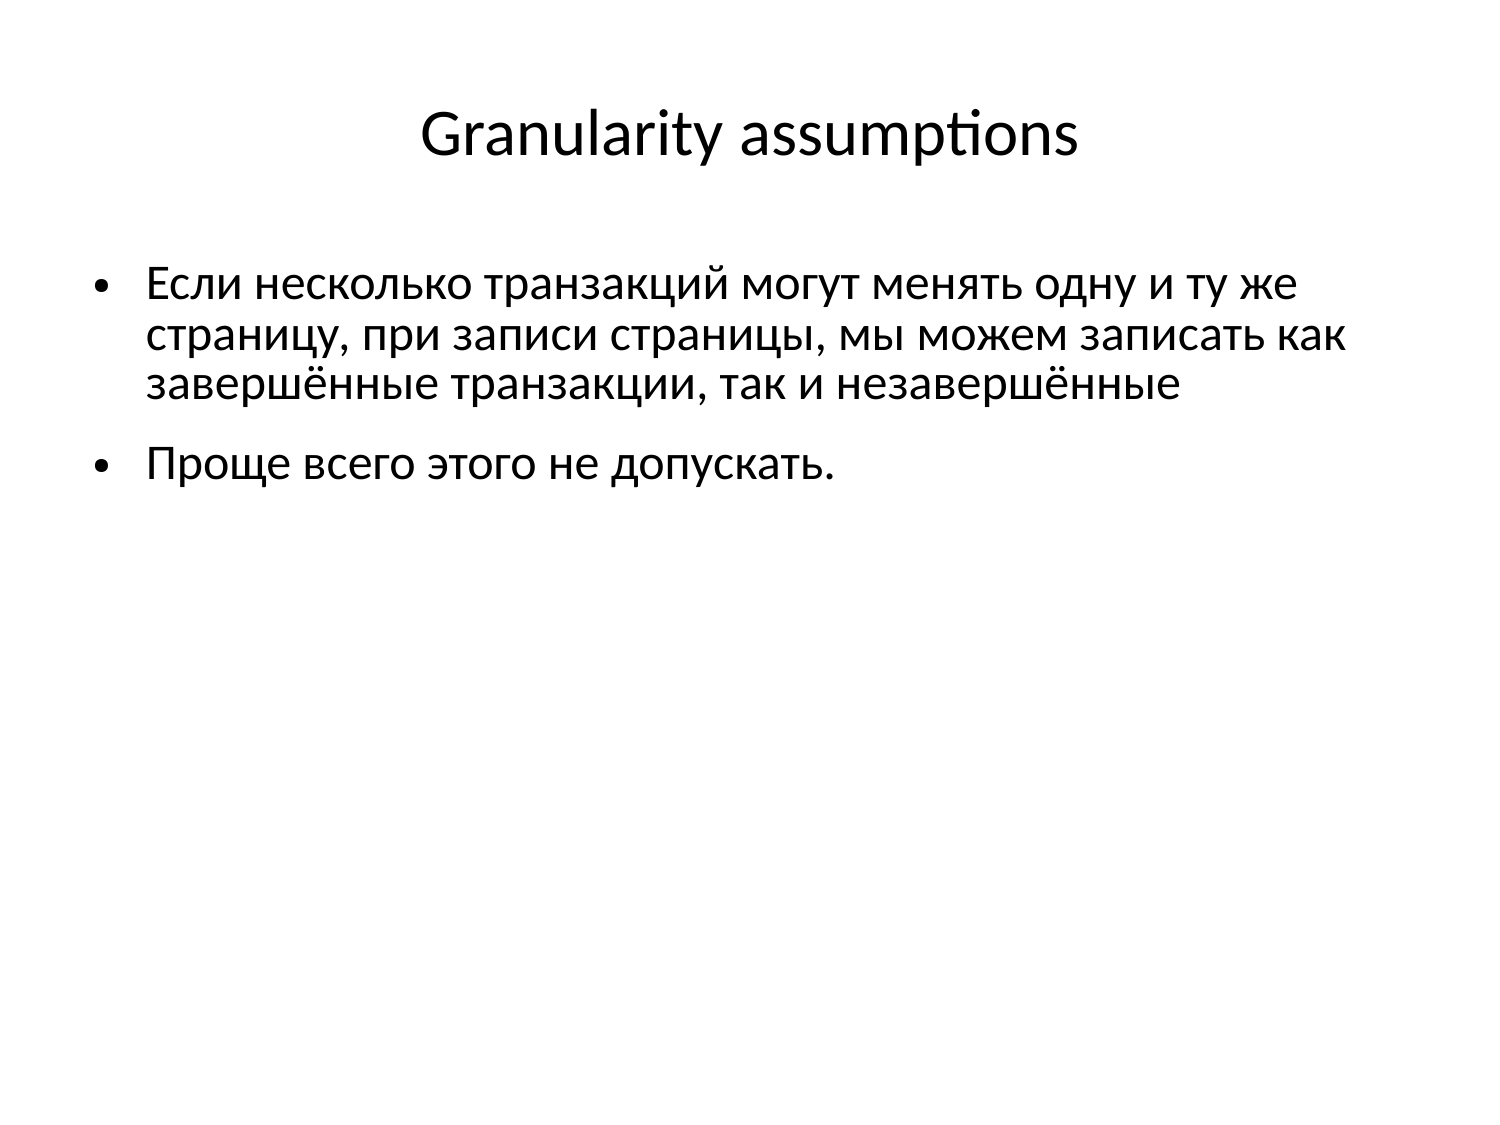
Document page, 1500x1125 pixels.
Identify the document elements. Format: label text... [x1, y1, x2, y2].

title Granularity assumptions [75, 45, 1425, 233]
list Если несколько транзакций могут менять одну и ту же страницу, при записи страницы, мы можем записать как завершённые транзакции, так и незавершённые Проще всего этого не допускать. [75, 262, 1425, 1005]
